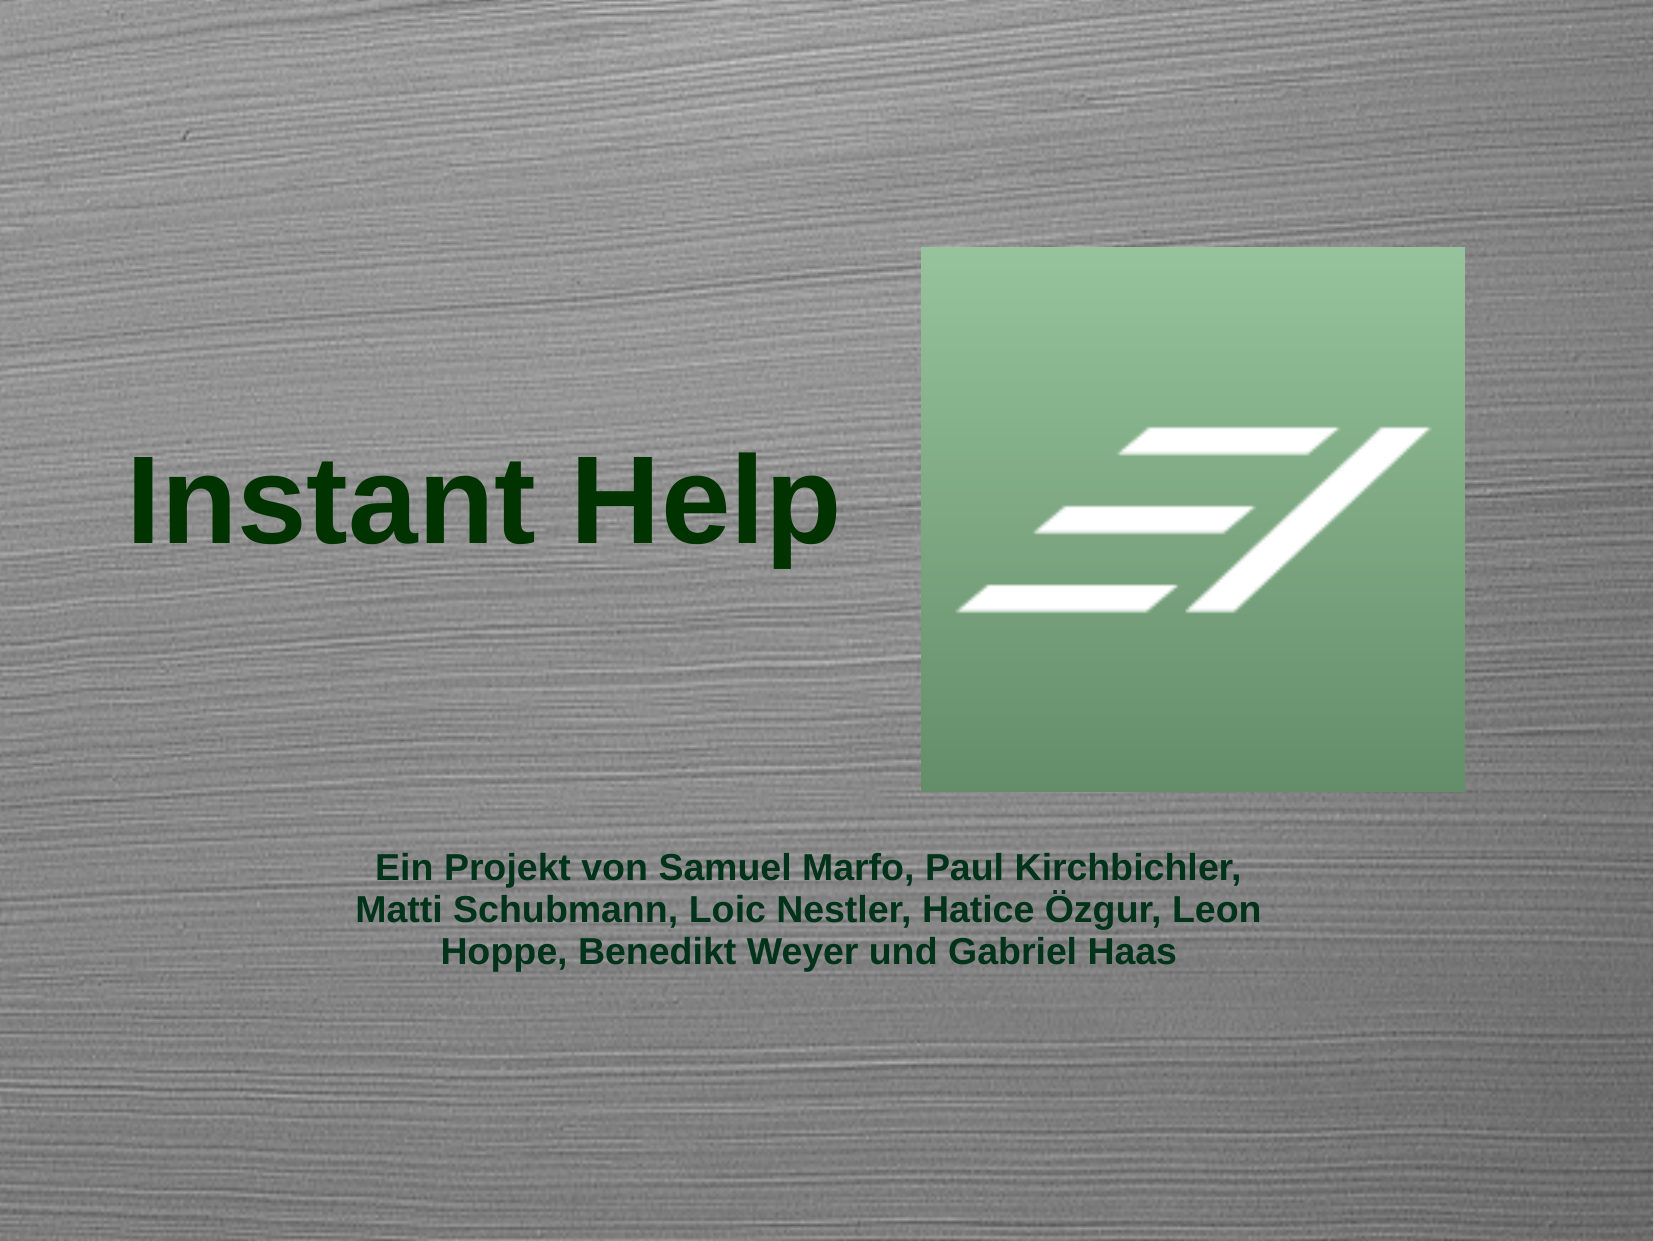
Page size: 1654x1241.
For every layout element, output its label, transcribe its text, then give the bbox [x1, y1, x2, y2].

text_box Ein Projekt von Samuel Marfo, Paul Kirchbichler, Matti Schubmann, Loic Nestler, Hatice Özgur, Leon Hoppe, Benedikt Weyer und Gabriel Haas [330, 838, 1288, 1241]
subtitle Instant Help [0, 430, 921, 571]
picture [0, 0, 1654, 1241]
